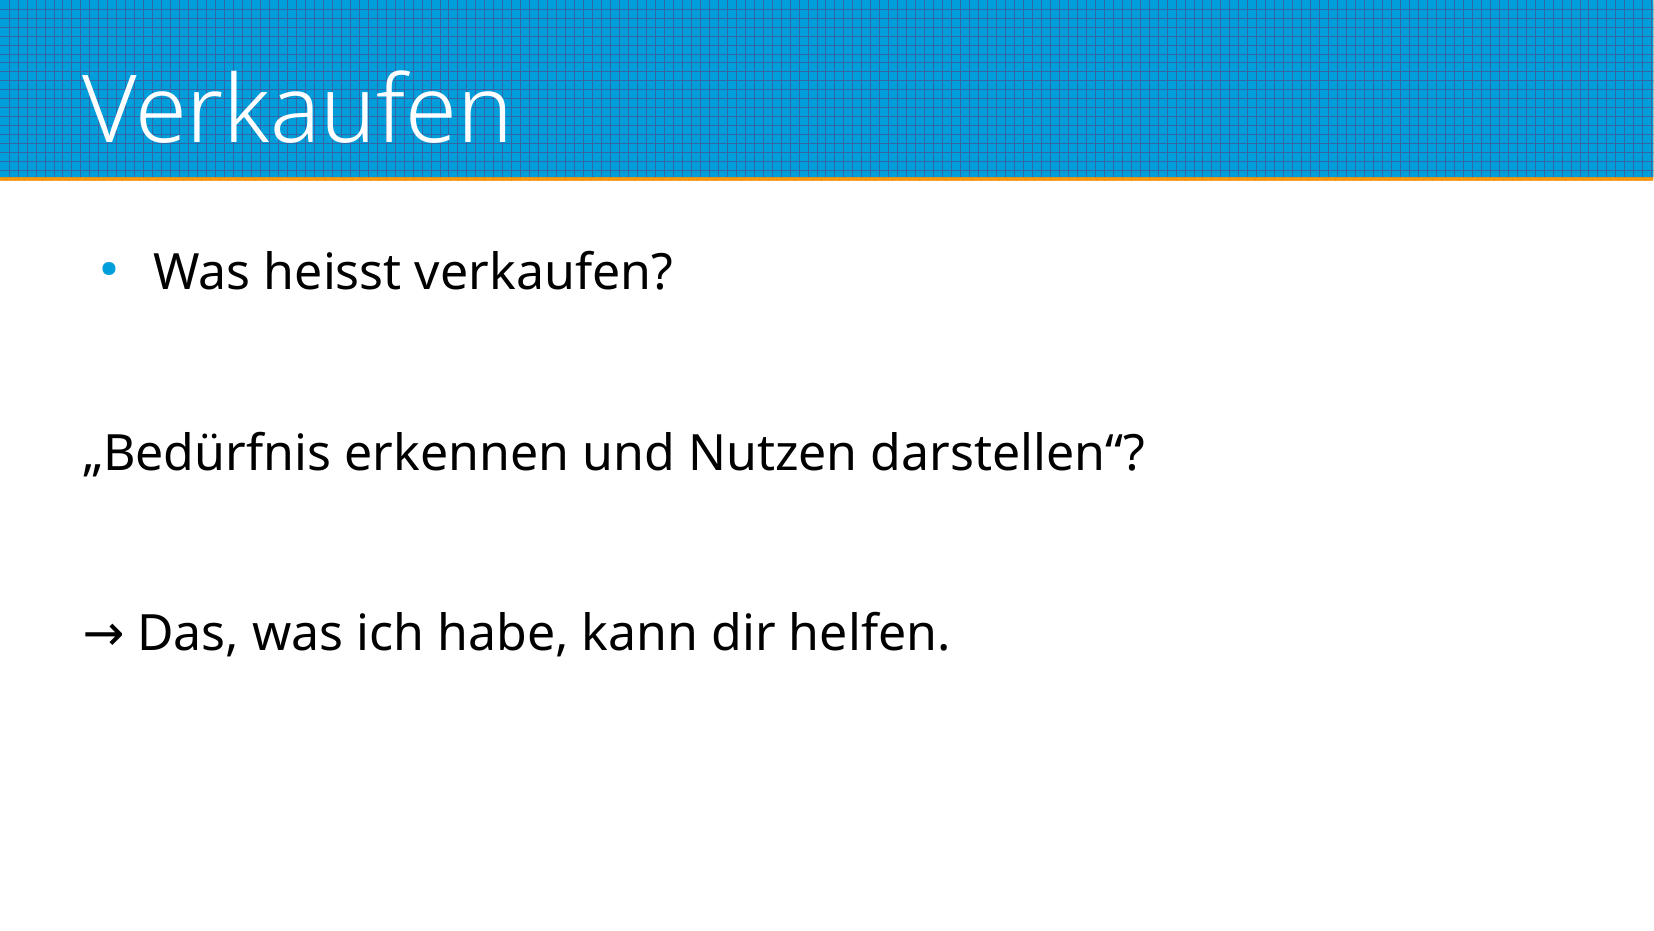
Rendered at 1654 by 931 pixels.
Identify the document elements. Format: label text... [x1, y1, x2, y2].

list Was heisst verkaufen? „Bedürfnis erkennen und Nutzen darstellen“? → Das, was ich habe, kann dir helfen. [82, 236, 1563, 811]
title Verkaufen [82, 14, 1571, 171]
